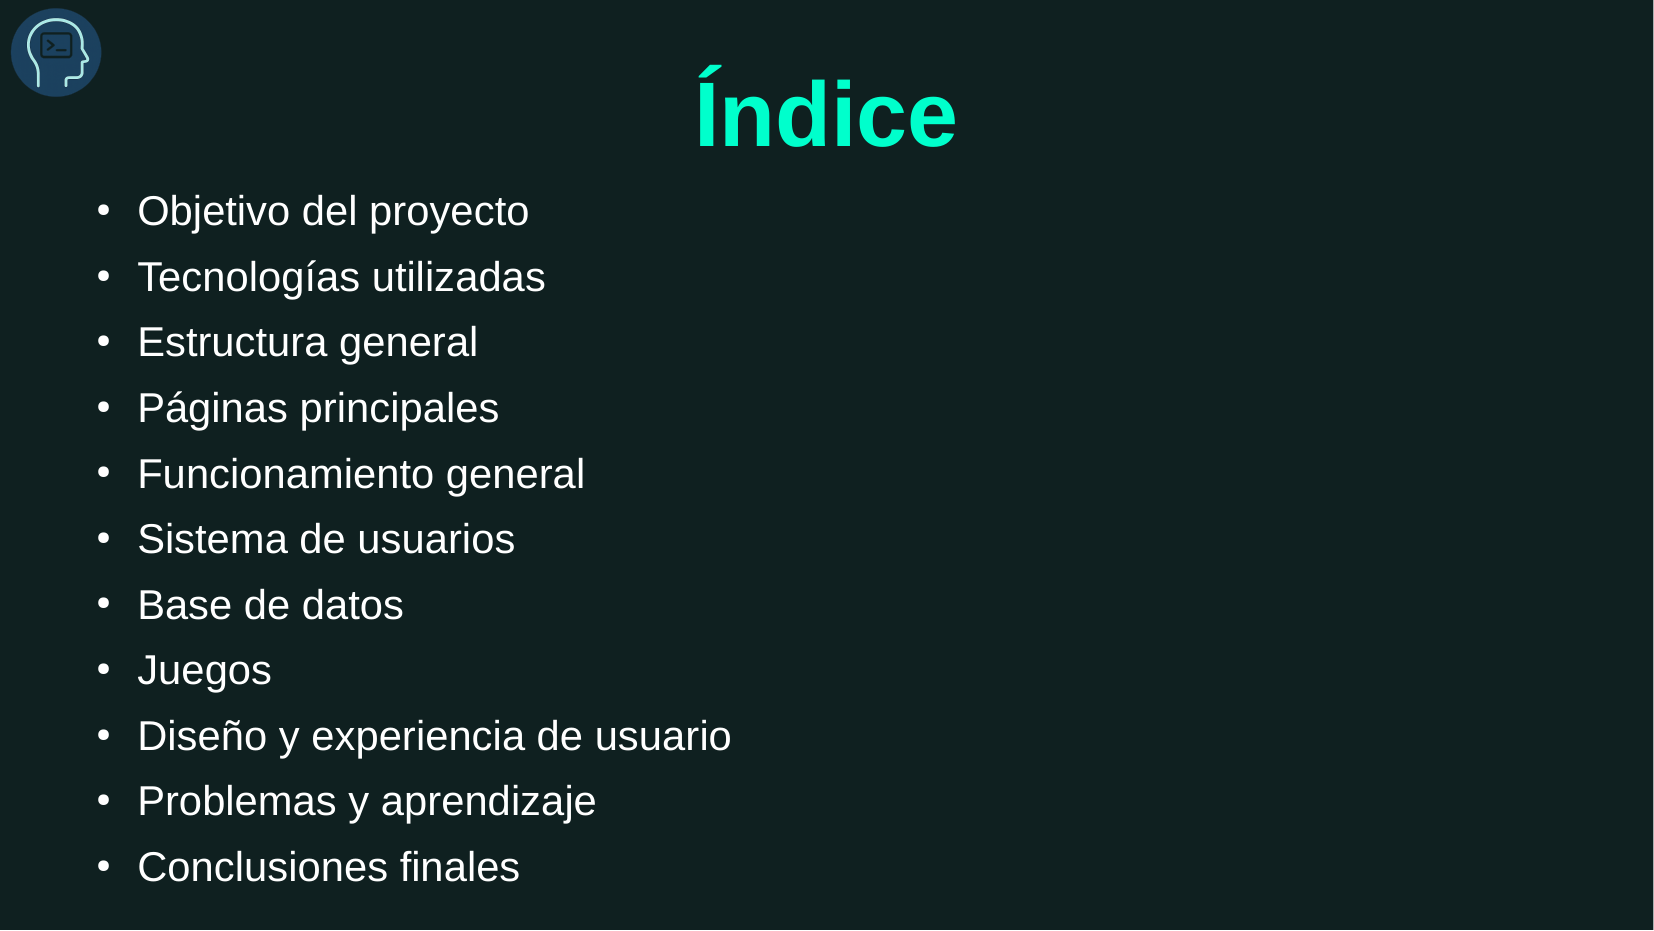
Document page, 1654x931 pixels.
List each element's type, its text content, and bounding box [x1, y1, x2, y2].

list Objetivo del proyecto Tecnologías utilizadas Estructura general Páginas principales Funcionamiento general Sistema de usuarios Base de datos Juegos Diseño y experiencia de usuario Problemas y aprendizaje Conclusiones finales [82, 188, 1571, 901]
picture [0, 0, 130, 130]
title Índice [82, 37, 1571, 188]
